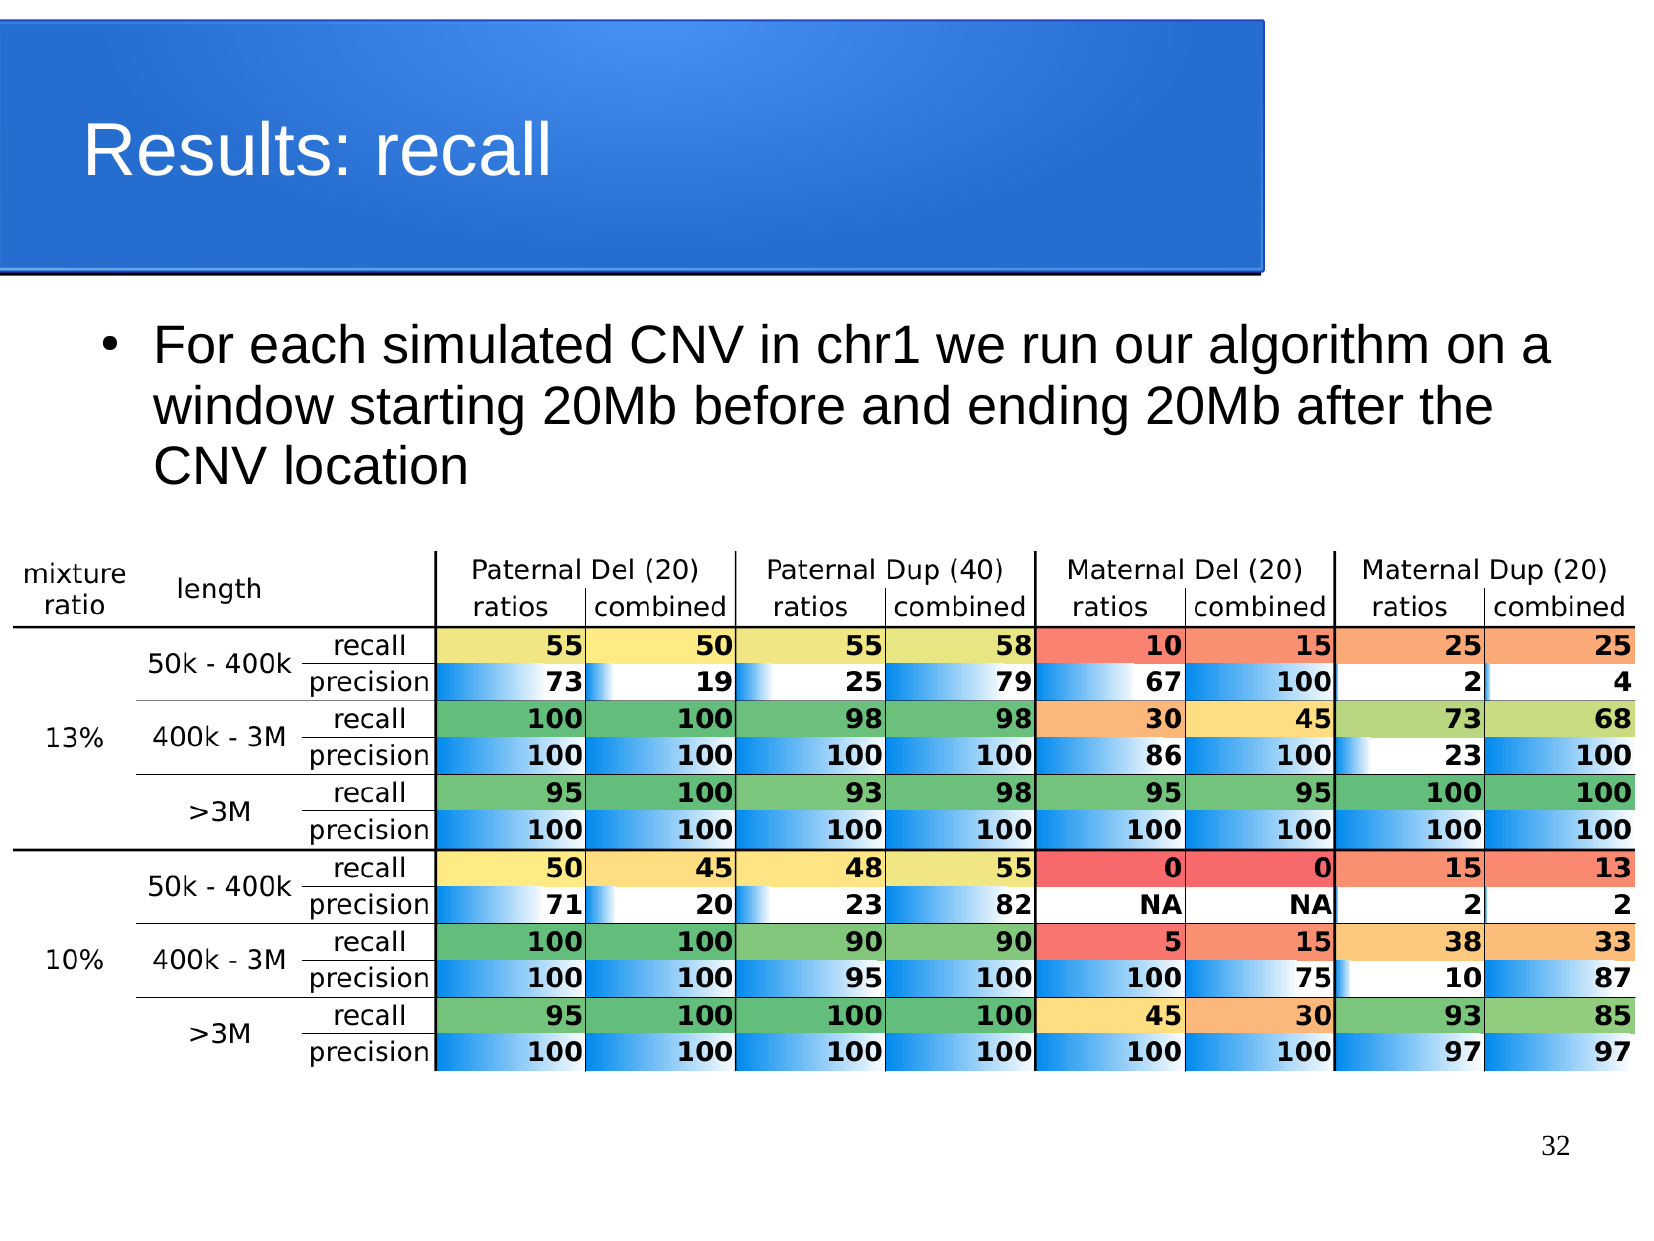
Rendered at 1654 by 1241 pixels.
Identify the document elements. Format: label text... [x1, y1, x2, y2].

list For each simulated CNV in chr1 we run our algorithm on a window starting 20Mb before and ending 20Mb after the CNV location [82, 314, 1571, 548]
picture [10, 548, 1636, 1072]
title Results: recall [82, 47, 1235, 252]
